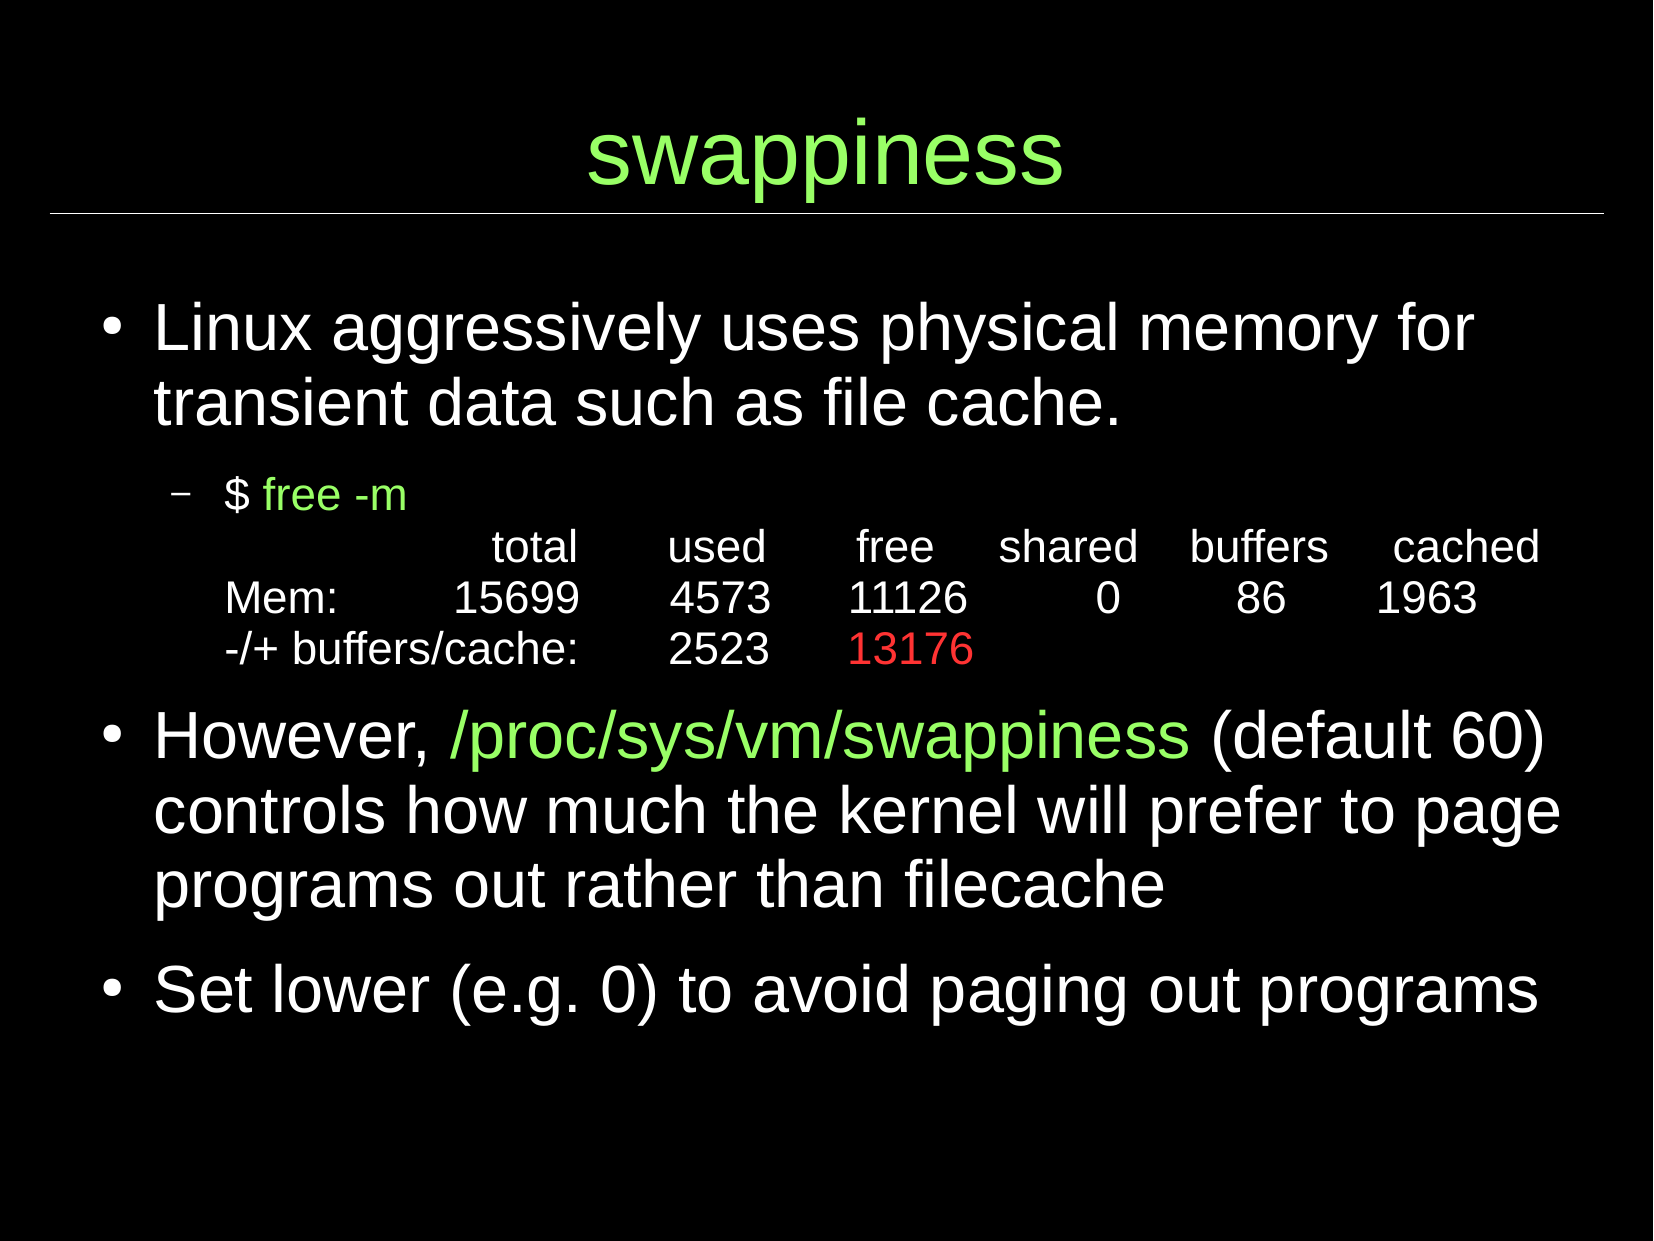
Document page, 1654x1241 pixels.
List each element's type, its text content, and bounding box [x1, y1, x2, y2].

list Linux aggressively uses physical memory for transient data such as file cache. $ free -m total used free shared buffers cached Mem: 15699 4573 11126 0 86 1963 -/+ buffers/cache: 2523 13176 However, /proc/sys/vm/swappiness (default 60) controls how much the kernel will prefer to page programs out rather than filecache Set lower (e.g. 0) to avoid paging out programs [82, 290, 1571, 1111]
title swappiness [82, 49, 1571, 257]
